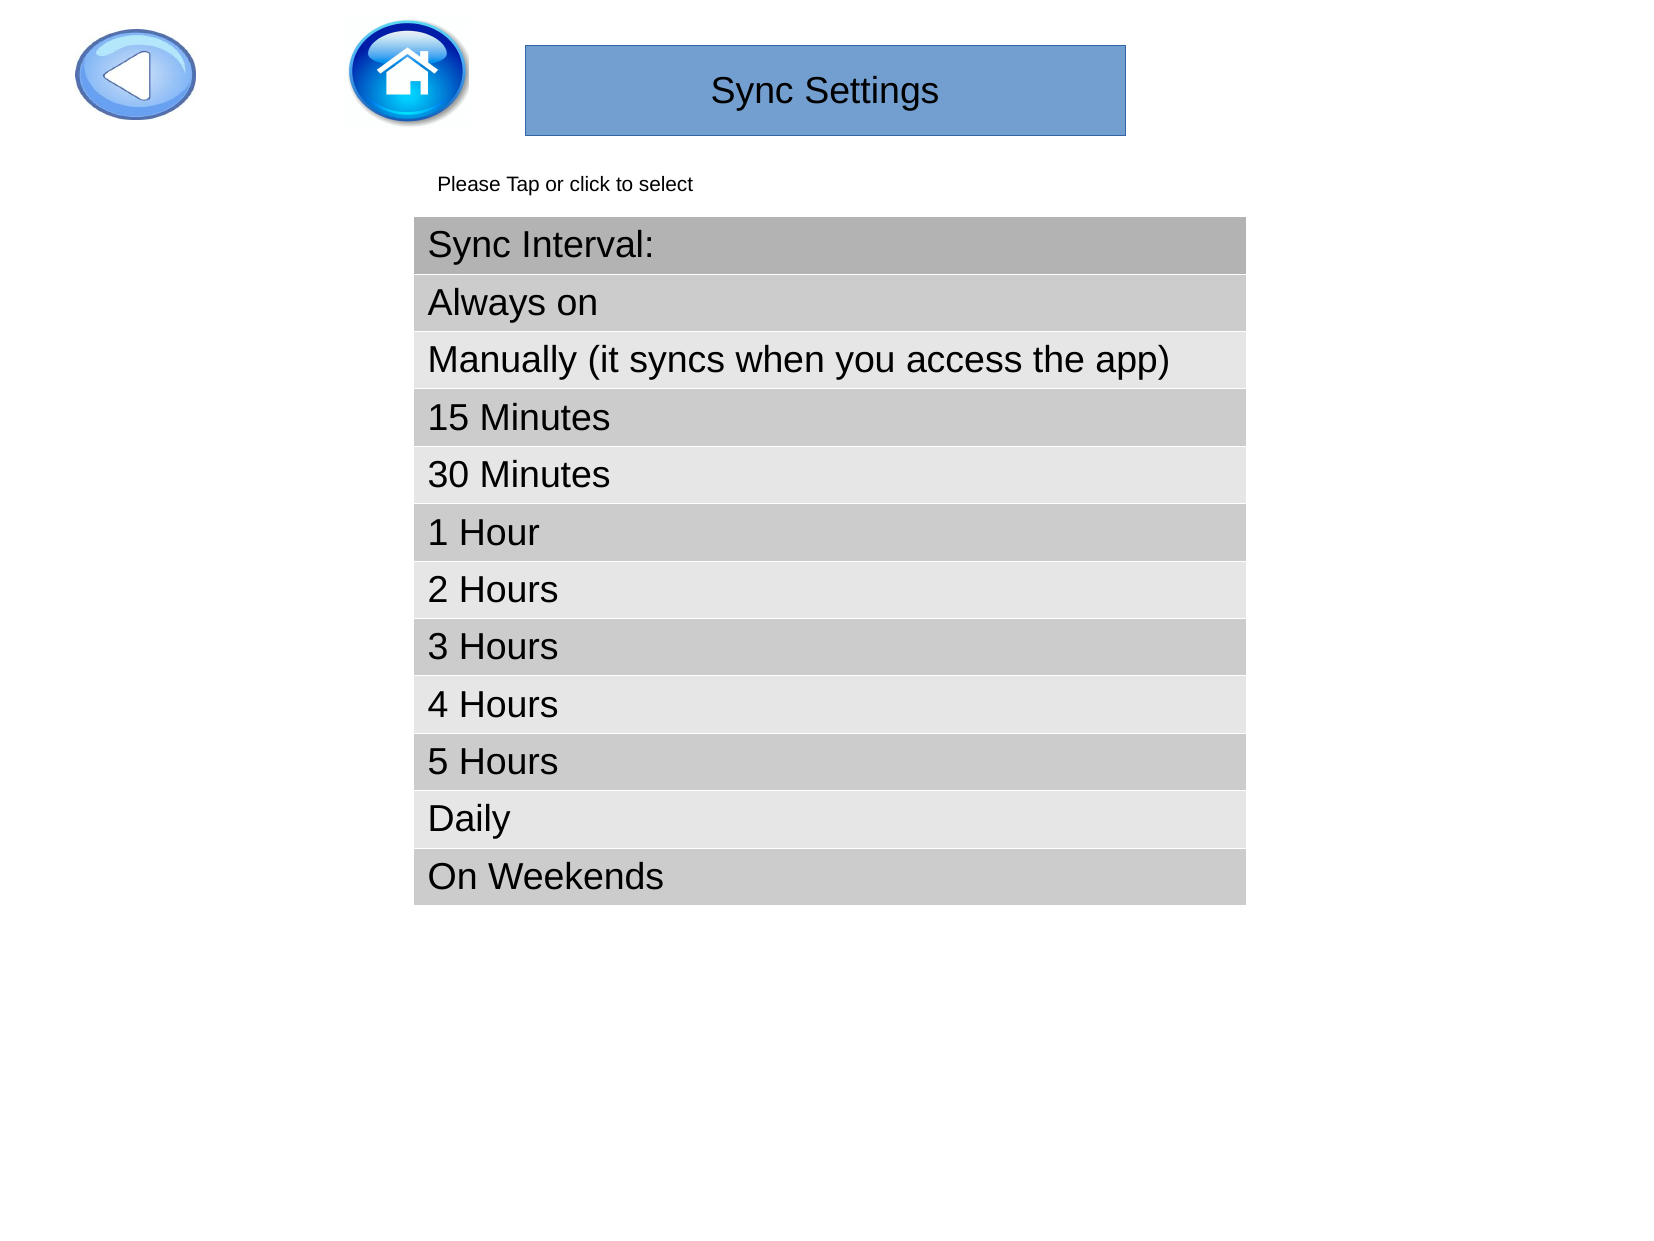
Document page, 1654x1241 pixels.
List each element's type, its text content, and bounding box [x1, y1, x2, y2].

text_box Sync Settings [525, 45, 1126, 136]
table_cell 4 Hours [414, 676, 1246, 733]
text_box Please Tap or click to select [422, 150, 719, 207]
table_cell Always on [414, 275, 1246, 331]
table_cell 2 Hours [414, 562, 1246, 618]
table_cell 1 Hour [414, 504, 1246, 561]
picture [345, 14, 469, 128]
table_cell 30 Minutes [414, 447, 1246, 503]
table_cell Manually (it syncs when you access the app) [414, 332, 1246, 388]
table_header Sync Interval: [414, 217, 1246, 274]
picture [75, 29, 196, 121]
table_cell Daily [414, 791, 1246, 848]
table_cell 15 Minutes [414, 389, 1246, 446]
table_cell 3 Hours [414, 619, 1246, 675]
table_cell On Weekends [414, 849, 1246, 905]
table_cell 5 Hours [414, 734, 1246, 790]
